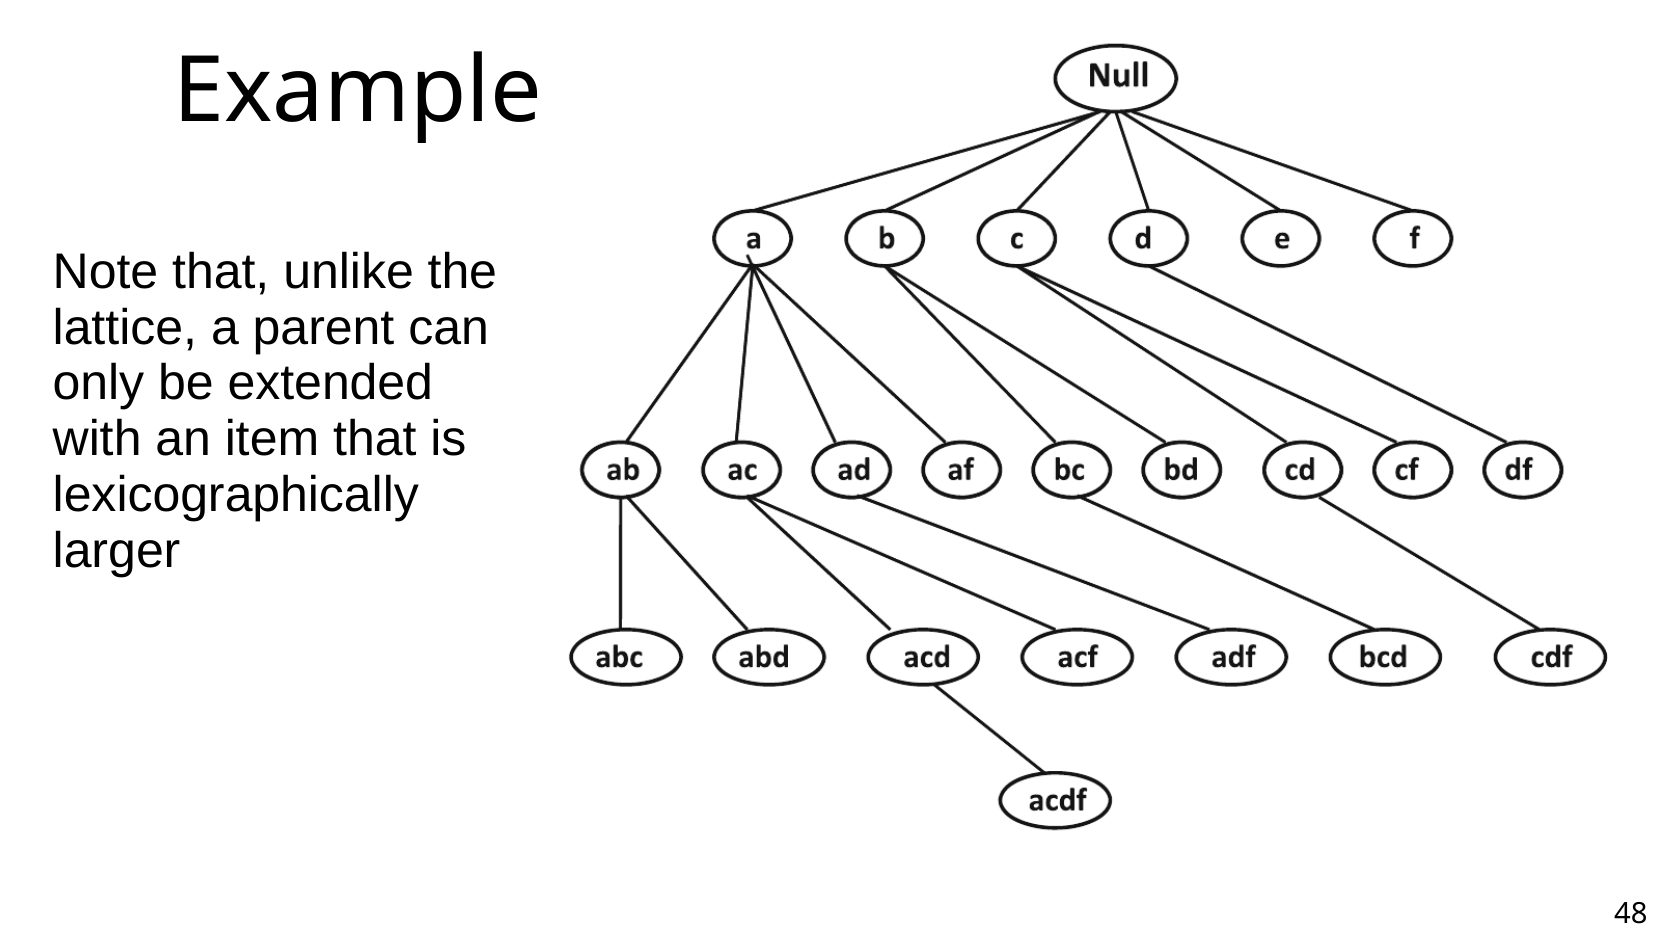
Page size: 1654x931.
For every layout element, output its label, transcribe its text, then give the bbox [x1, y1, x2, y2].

text_box Note that, unlike the lattice, a parent can only be extended with an item that is lexicographically larger [37, 235, 519, 768]
picture [515, 24, 1634, 850]
title Example [82, 1, 634, 170]
